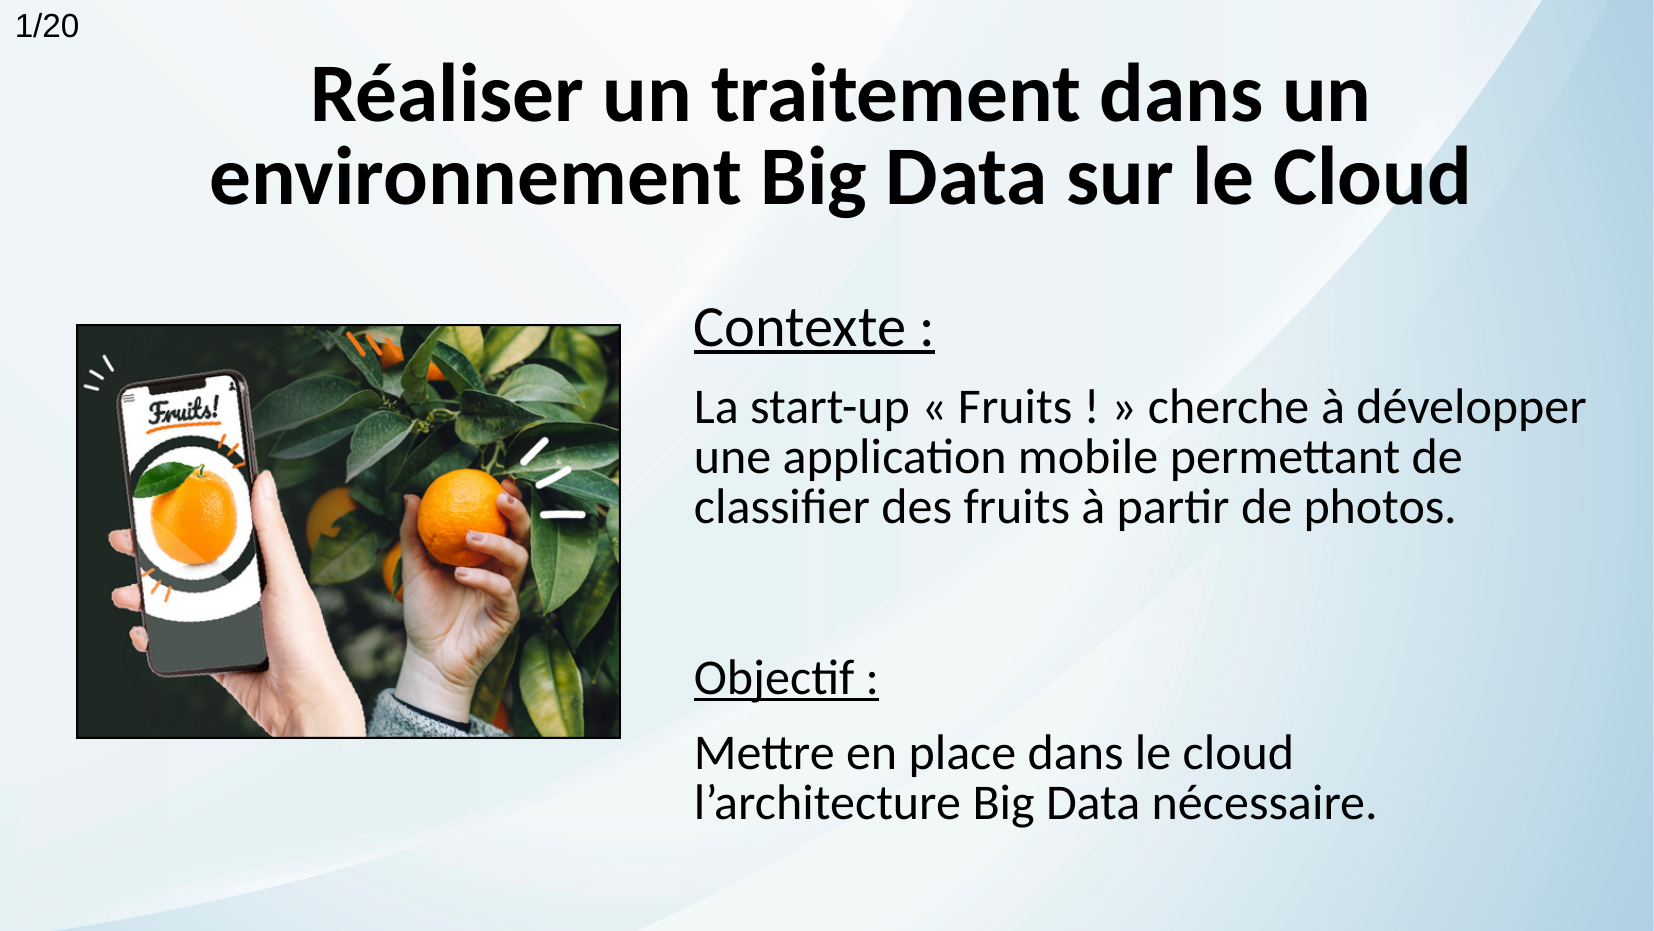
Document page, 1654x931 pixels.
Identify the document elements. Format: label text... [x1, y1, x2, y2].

text_box 1/20 [0, 0, 119, 60]
text_box Contexte : La start-up « Fruits ! » cherche à développer une application mobile permettant de classifier des fruits à partir de photos. [679, 295, 1625, 591]
text_box Objectif : Mettre en place dans le cloud l’architecture Big Data nécessaire. [679, 649, 1447, 882]
picture [0, 0, 1654, 931]
title Réaliser un traitement dans un environnement Big Data sur le Cloud [88, 48, 1595, 237]
